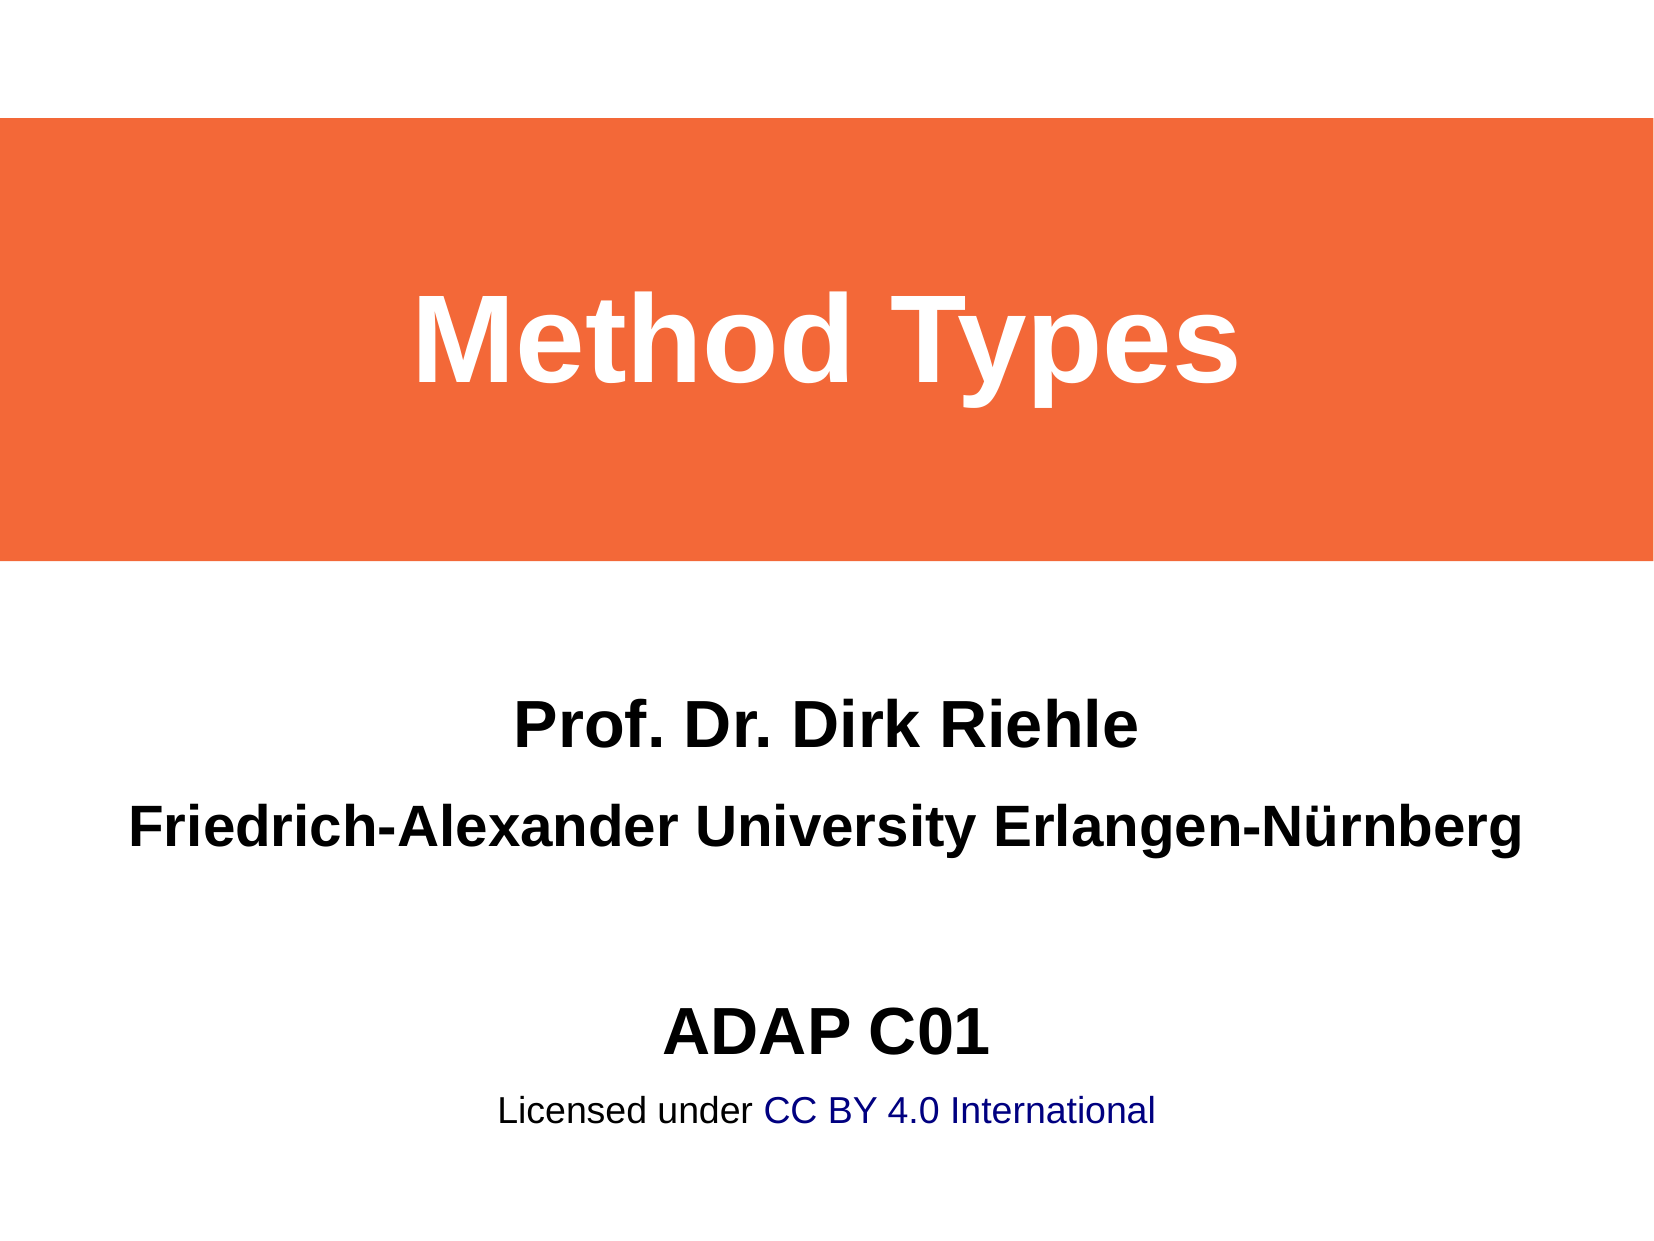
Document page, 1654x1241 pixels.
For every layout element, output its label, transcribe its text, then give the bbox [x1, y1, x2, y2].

subtitle Prof. Dr. Dirk Riehle Friedrich-Alexander University Erlangen-Nürnberg ADAP C01 Licensed under CC BY 4.0 International [29, 590, 1625, 1182]
title Method Types [0, 118, 1654, 562]
